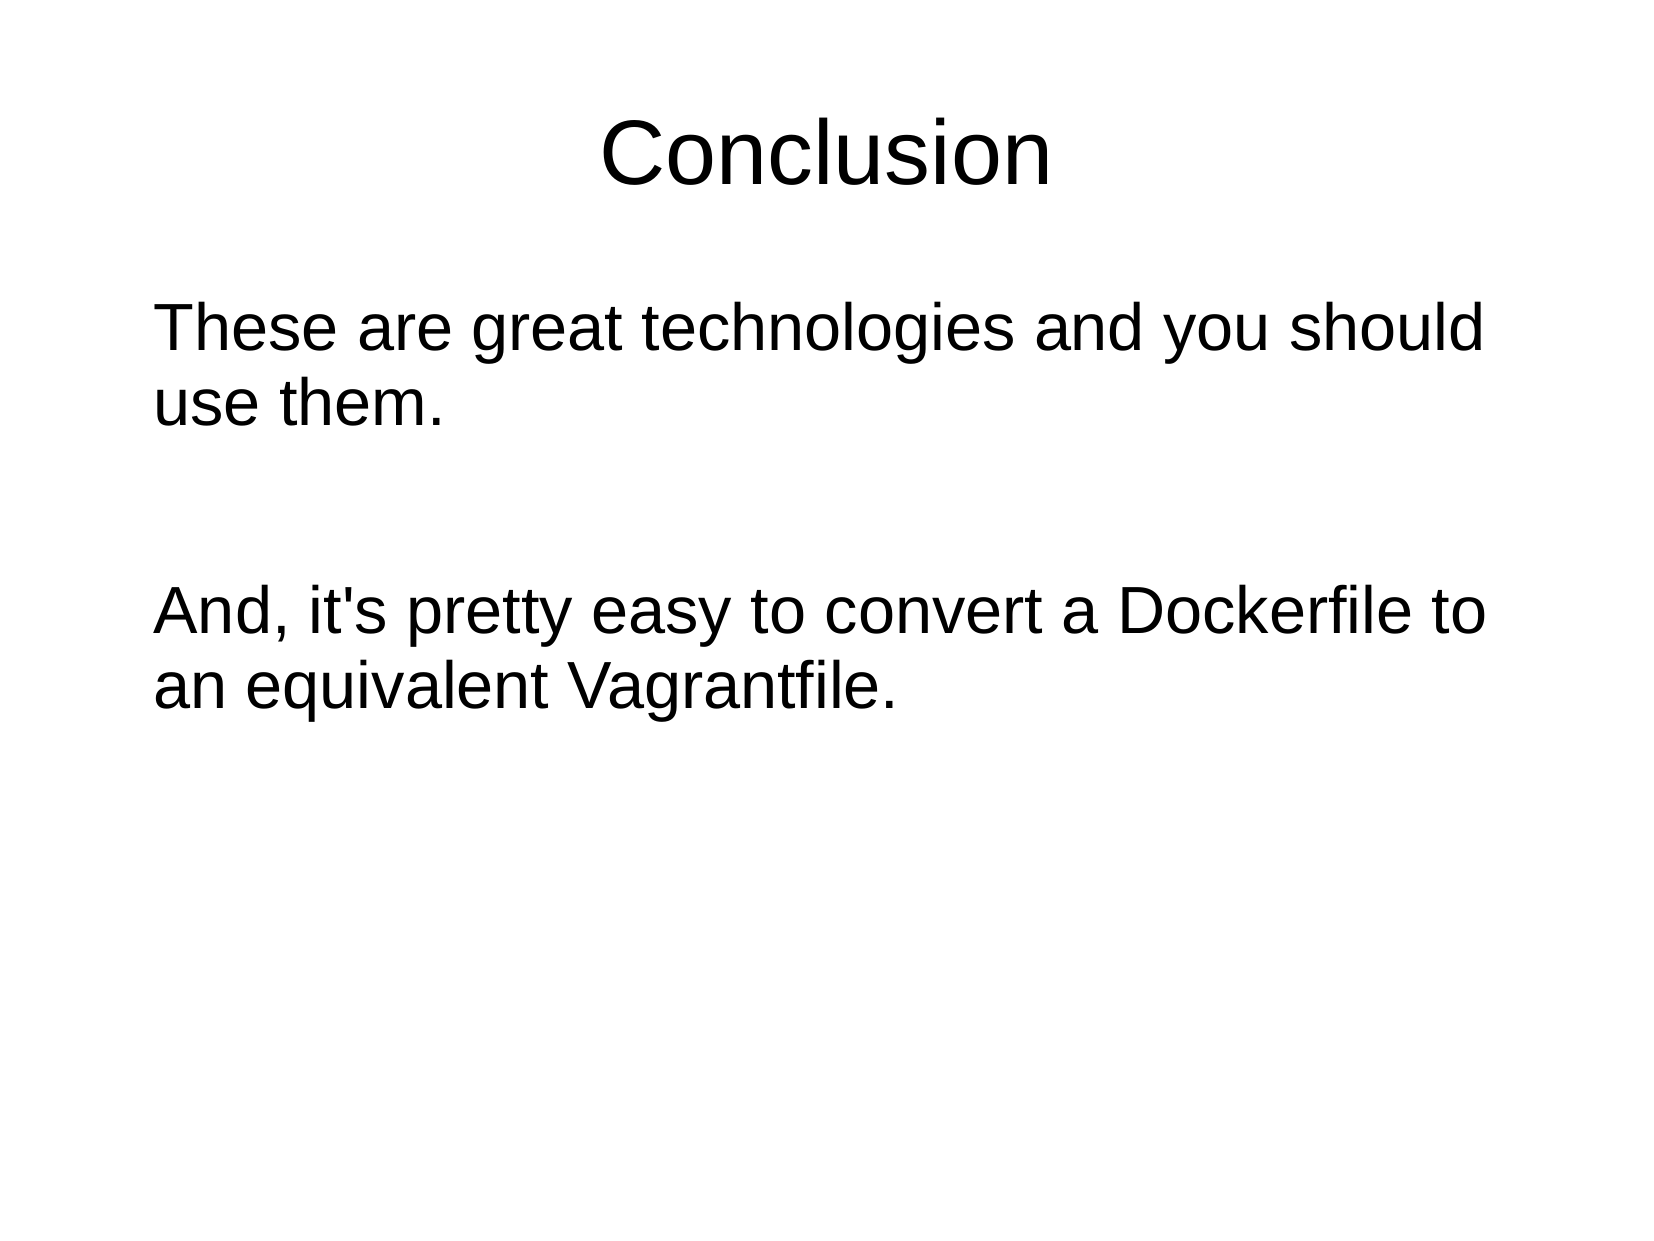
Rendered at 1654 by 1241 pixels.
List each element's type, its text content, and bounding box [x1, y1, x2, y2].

list These are great technologies and you should use them. And, it's pretty easy to convert a Dockerfile to an equivalent Vagrantfile. [82, 290, 1571, 1010]
title Conclusion [82, 49, 1571, 257]
